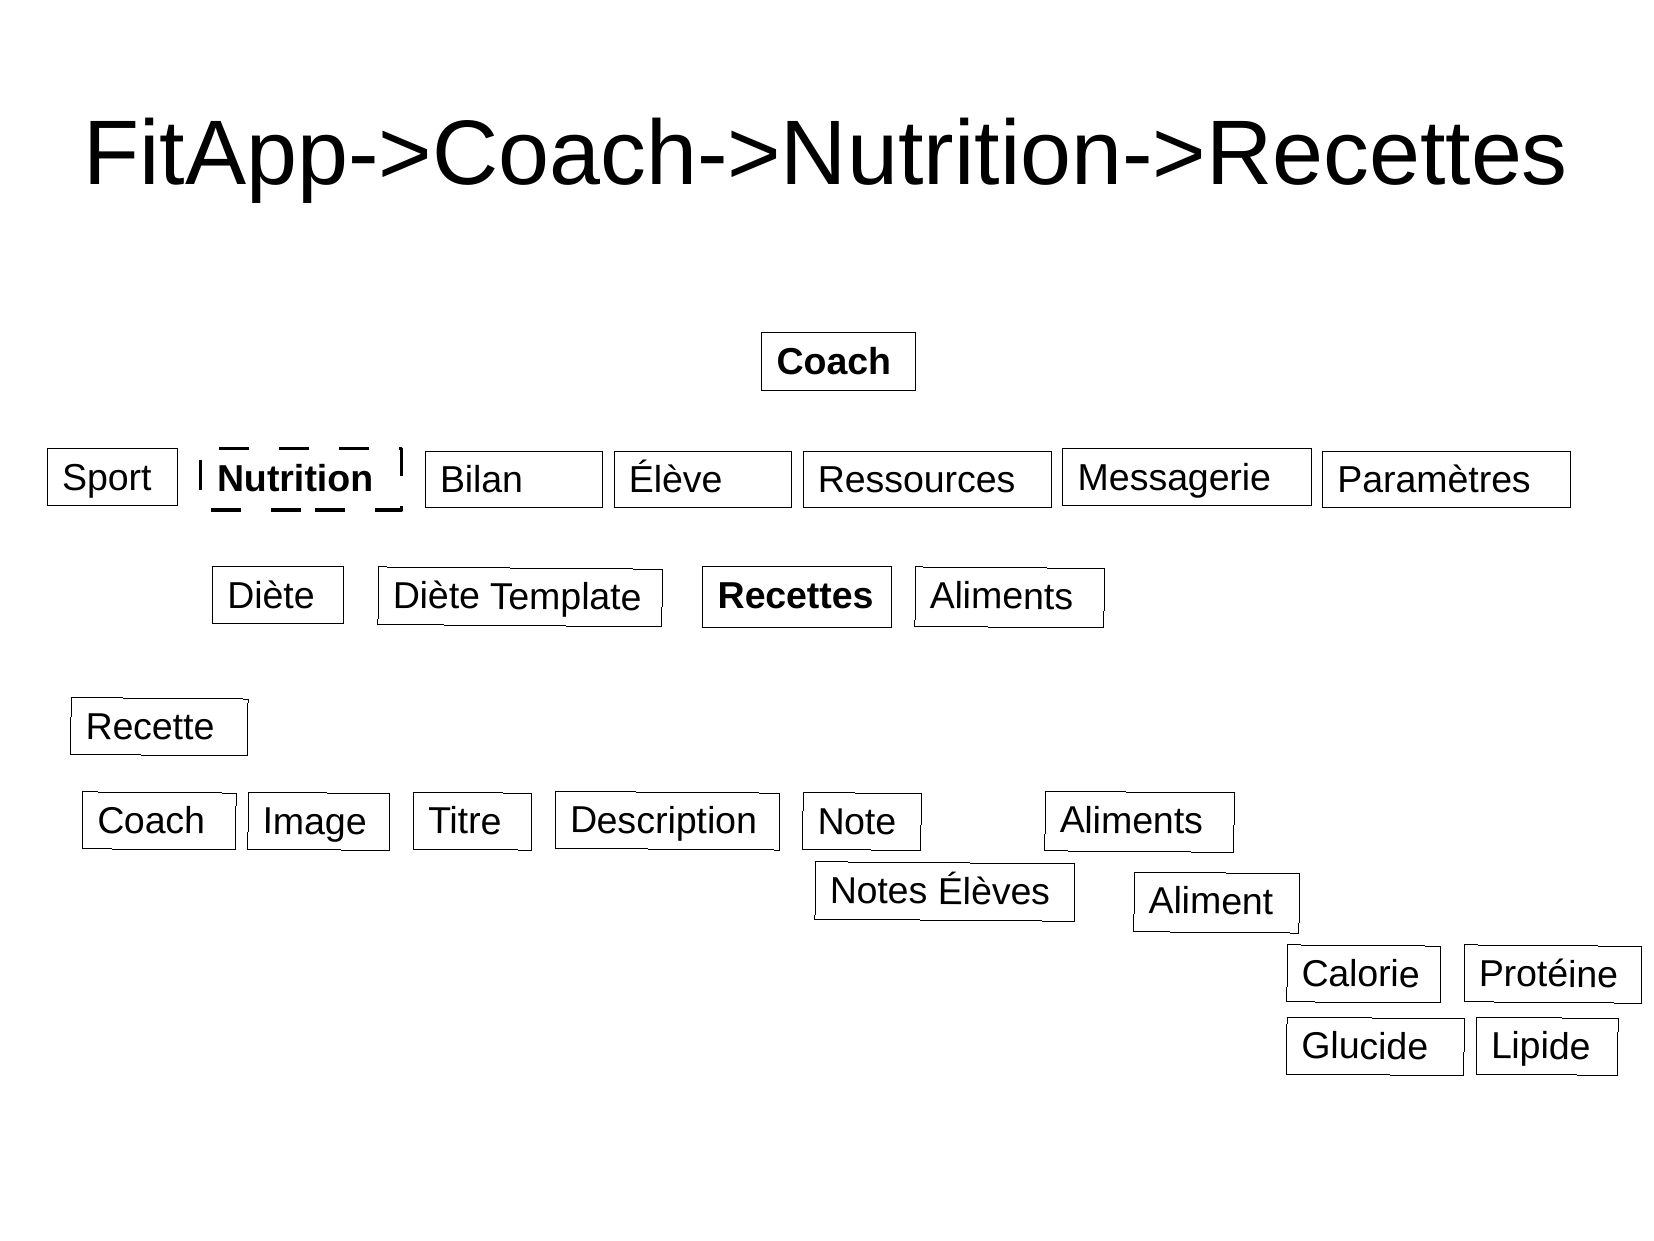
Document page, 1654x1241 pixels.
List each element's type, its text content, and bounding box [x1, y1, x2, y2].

text_box Image [247, 792, 390, 851]
text_box Titre [413, 792, 532, 851]
text_box Coach [82, 791, 237, 850]
text_box Ressources [803, 451, 1052, 508]
text_box Bilan [425, 451, 603, 508]
text_box Nutrition [200, 448, 402, 511]
text_box Lipide [1476, 1017, 1619, 1076]
text_box Aliments [1044, 791, 1235, 853]
text_box Calorie [1286, 944, 1441, 1003]
text_box Aliment [1133, 872, 1300, 934]
text_box Recette [70, 697, 249, 756]
text_box Paramètres [1322, 451, 1571, 508]
text_box Diète [212, 566, 344, 624]
text_box Messagerie [1062, 448, 1312, 506]
text_box Coach [761, 332, 916, 391]
text_box Recettes [702, 566, 892, 628]
text_box Glucide [1286, 1017, 1465, 1076]
text_box Aliments [914, 566, 1105, 628]
text_box Notes Élèves [814, 861, 1075, 922]
text_box Description [555, 791, 780, 851]
text_box Élève [614, 451, 792, 508]
title FitApp->Coach->Nutrition->Recettes [82, 49, 1571, 257]
text_box Protéine [1464, 944, 1642, 1004]
text_box Note [802, 792, 922, 851]
text_box Sport [47, 448, 178, 506]
text_box Diète Template [377, 566, 663, 627]
